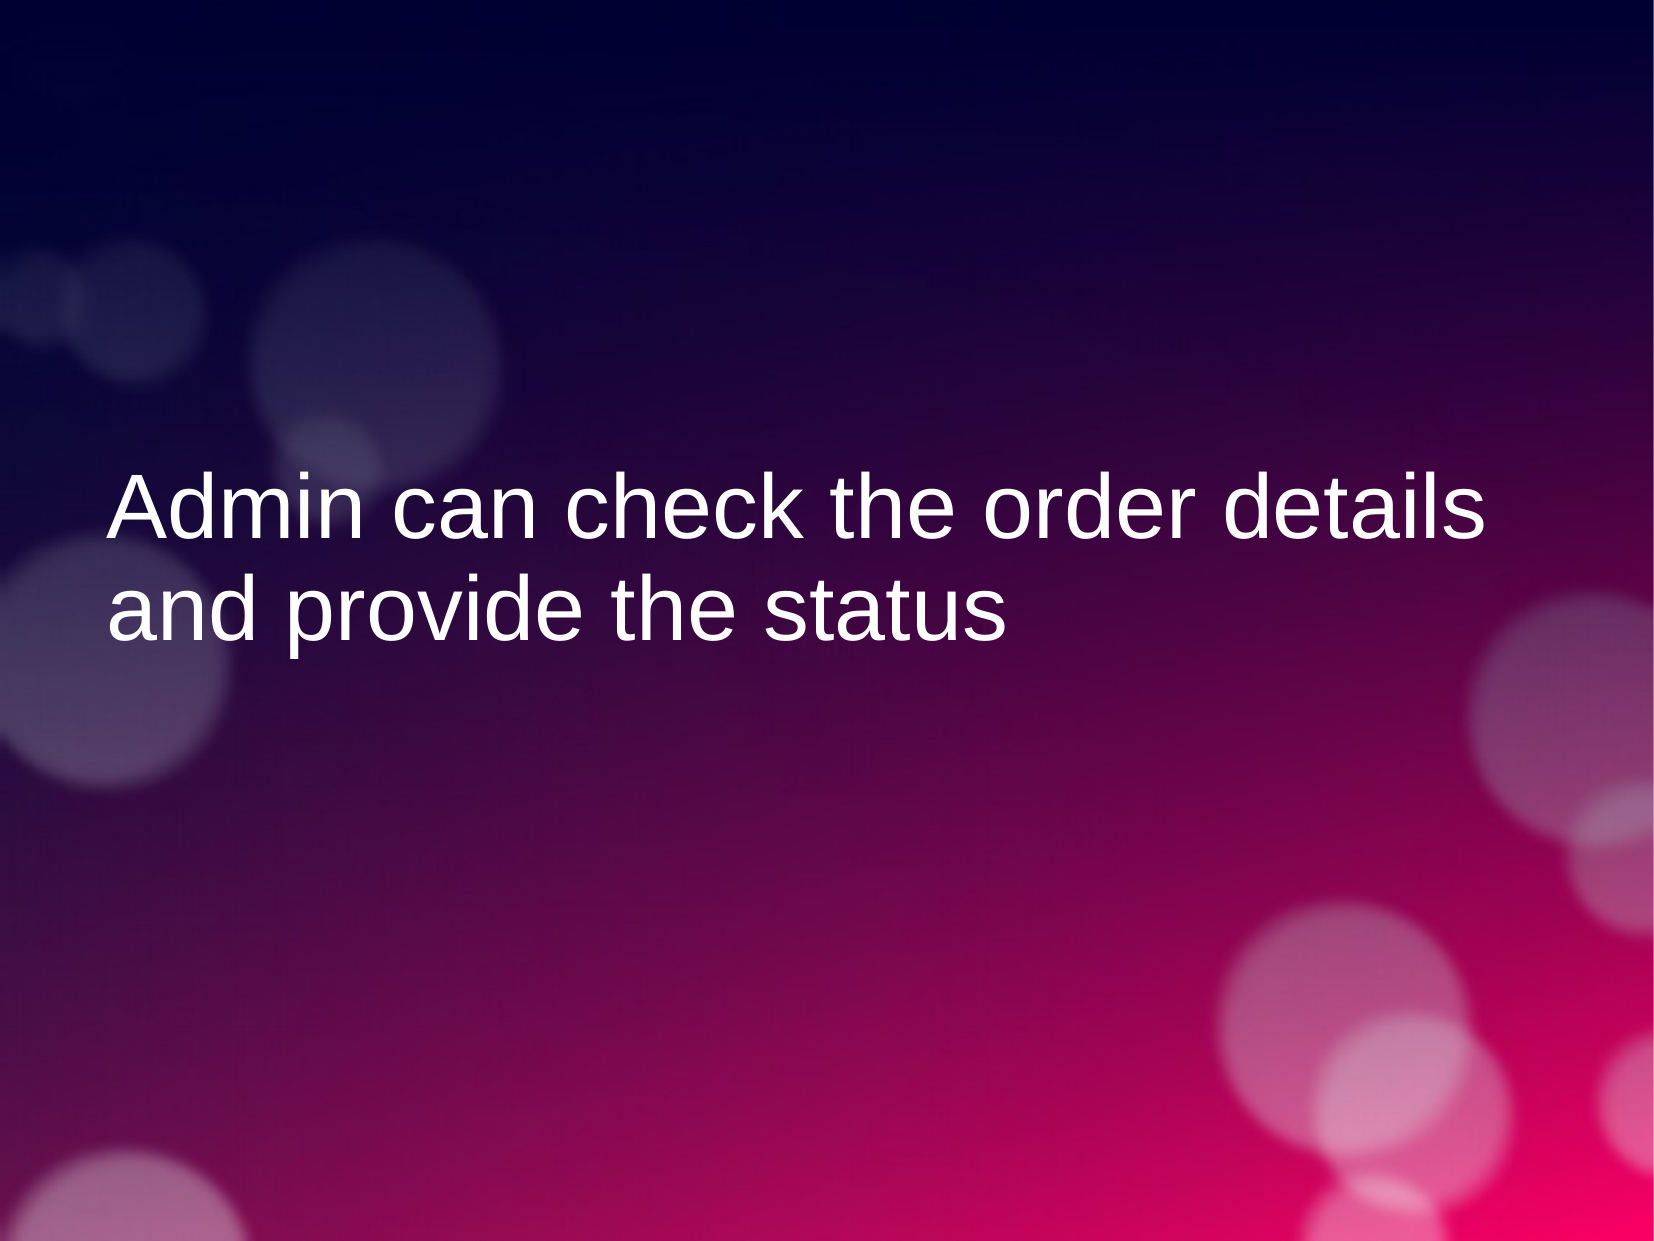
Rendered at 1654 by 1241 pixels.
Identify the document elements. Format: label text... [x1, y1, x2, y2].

picture [0, 0, 1654, 1241]
title Admin can check the order details and provide the status [106, 454, 1595, 662]
